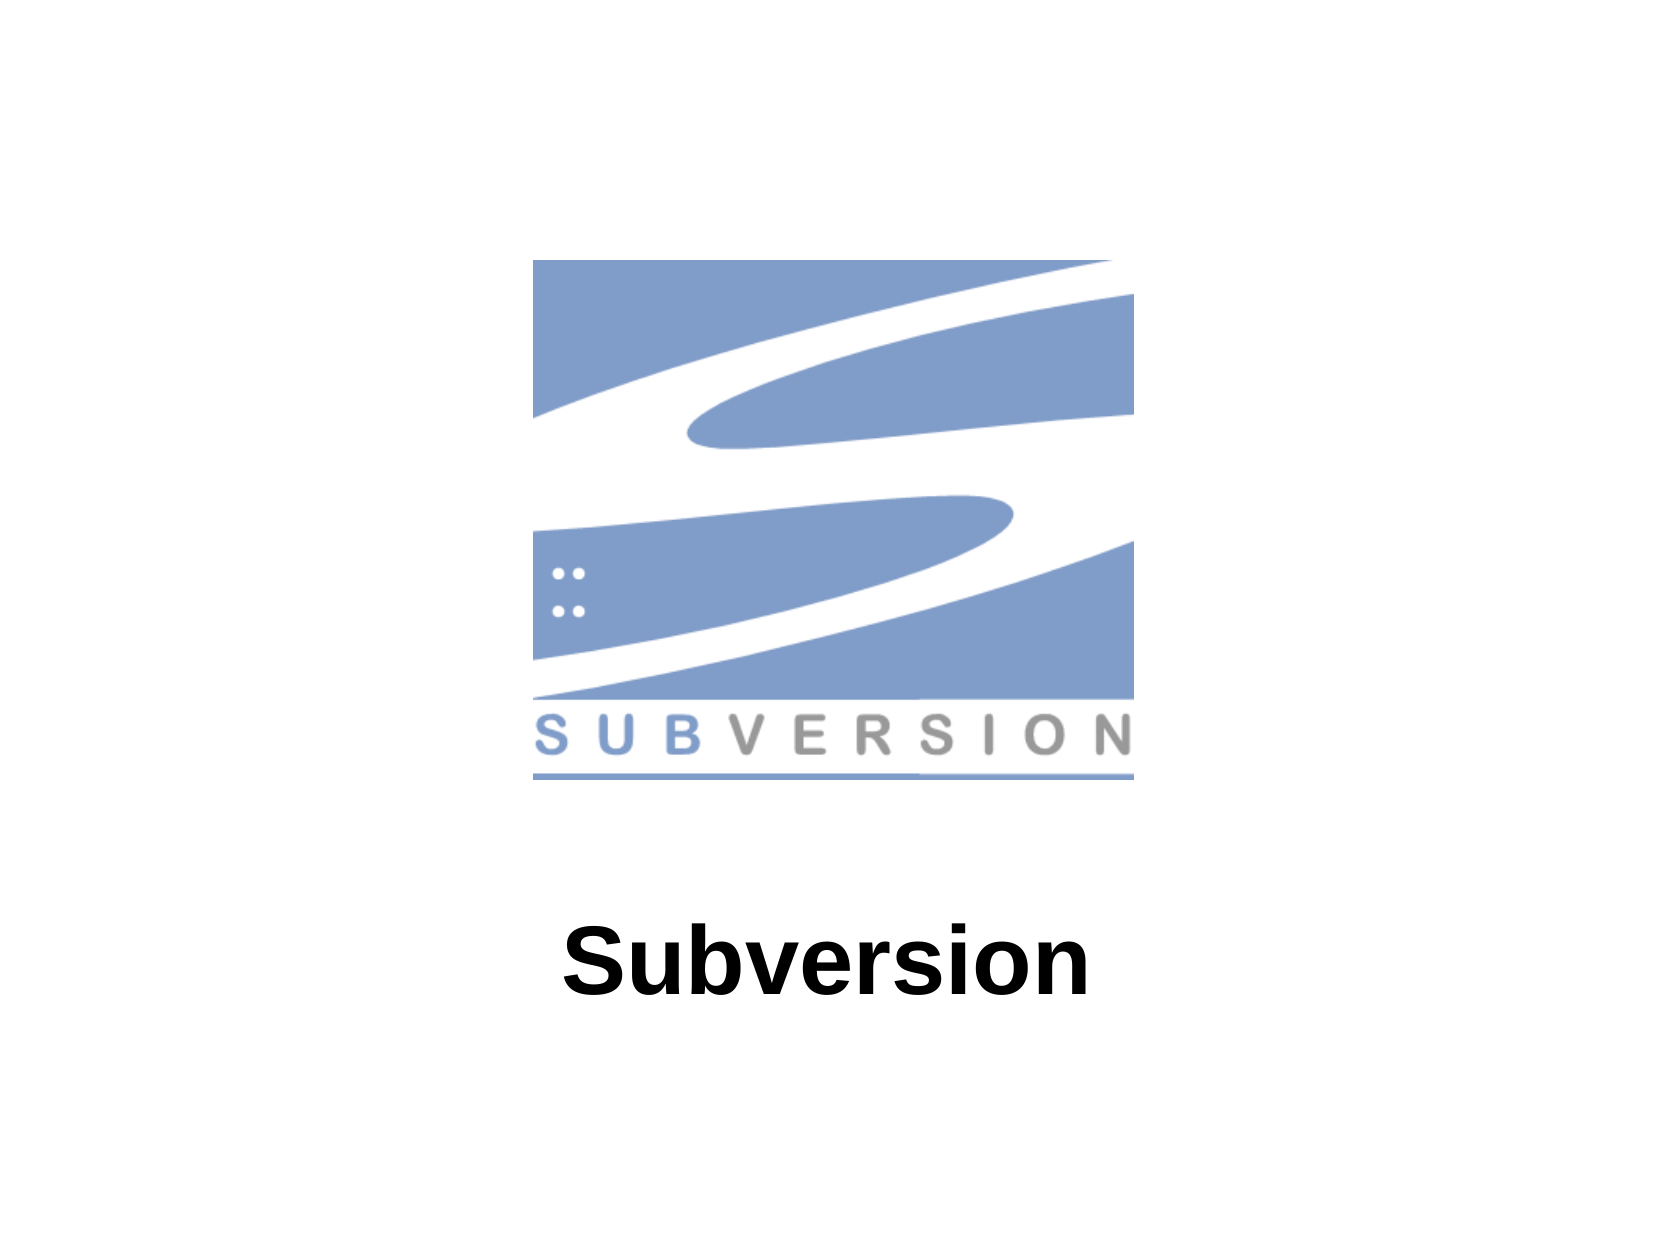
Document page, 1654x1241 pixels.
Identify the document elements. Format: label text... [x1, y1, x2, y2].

picture [533, 260, 1134, 780]
title Subversion [289, 881, 1365, 1030]
